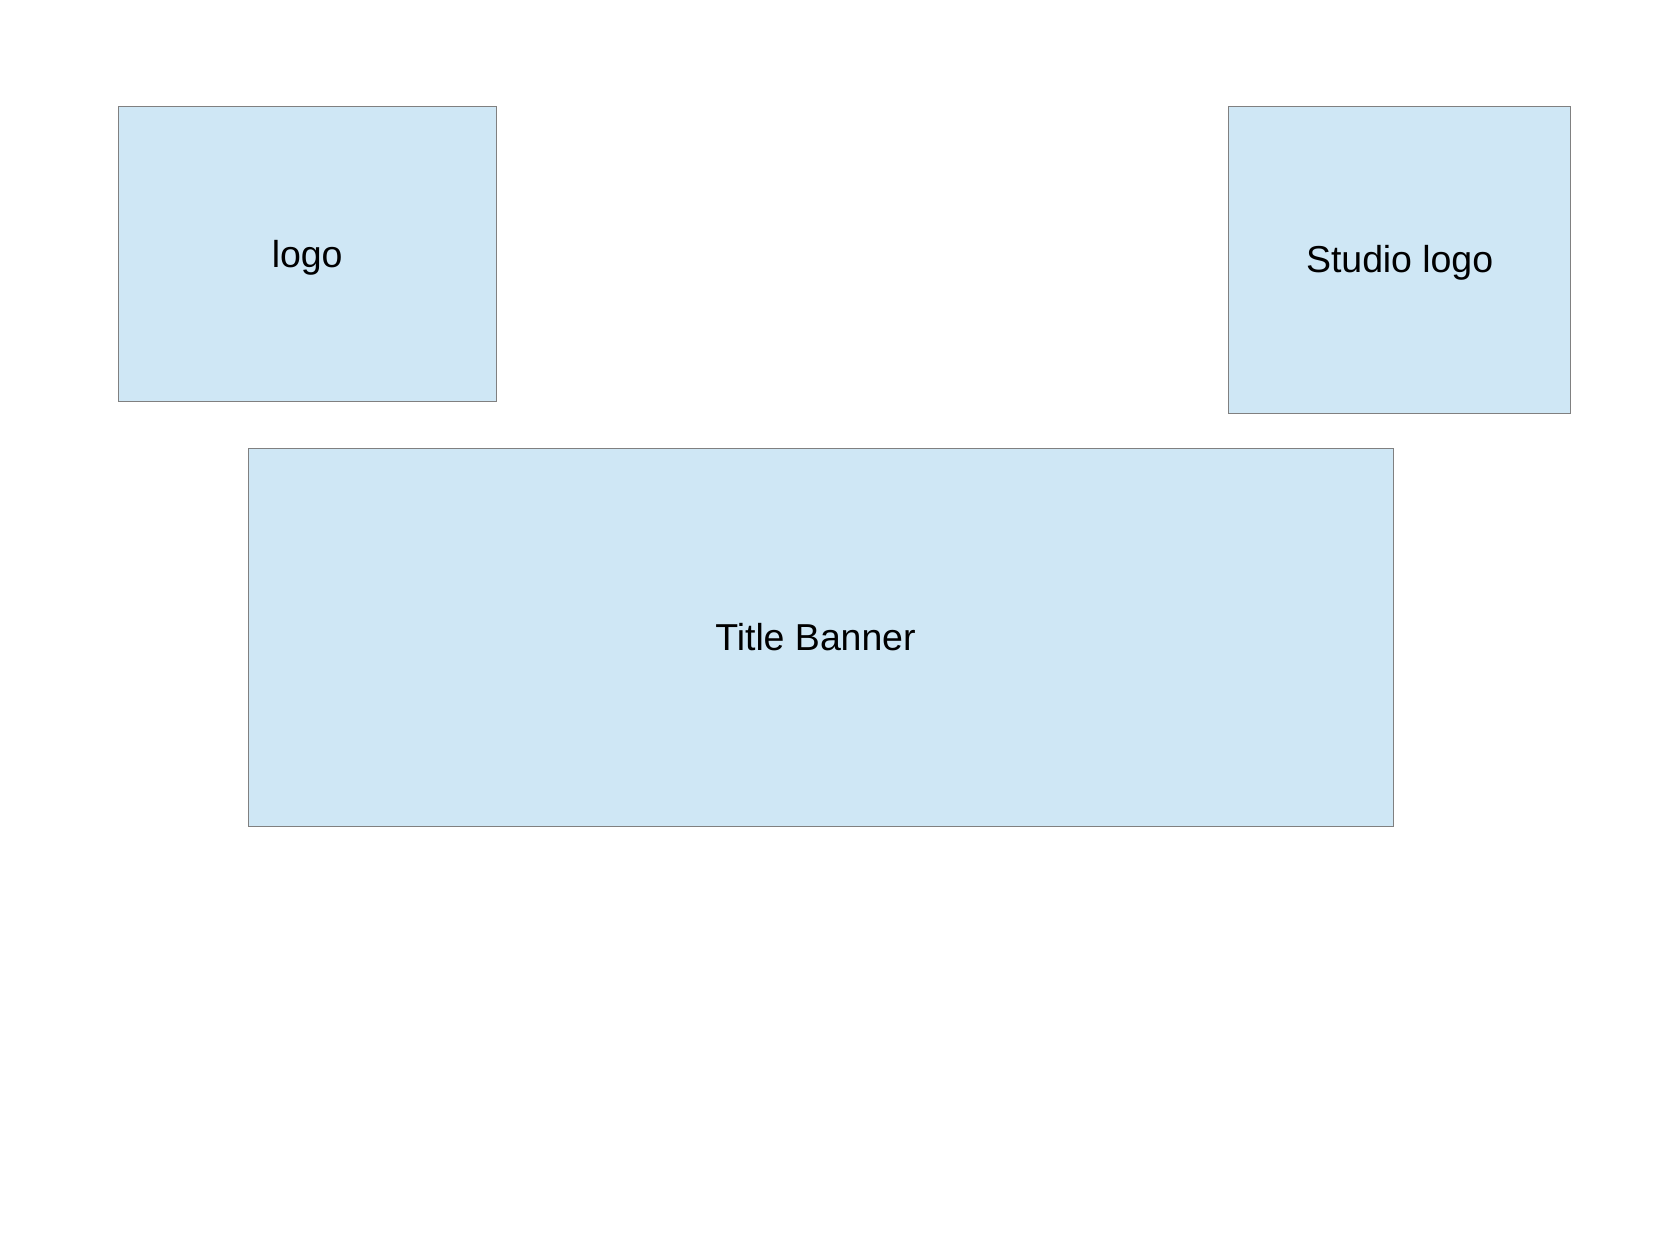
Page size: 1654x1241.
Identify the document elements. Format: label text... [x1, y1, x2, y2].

text_box logo [118, 106, 497, 402]
text_box Title Banner [248, 448, 1394, 827]
text_box Studio logo [1228, 106, 1571, 414]
